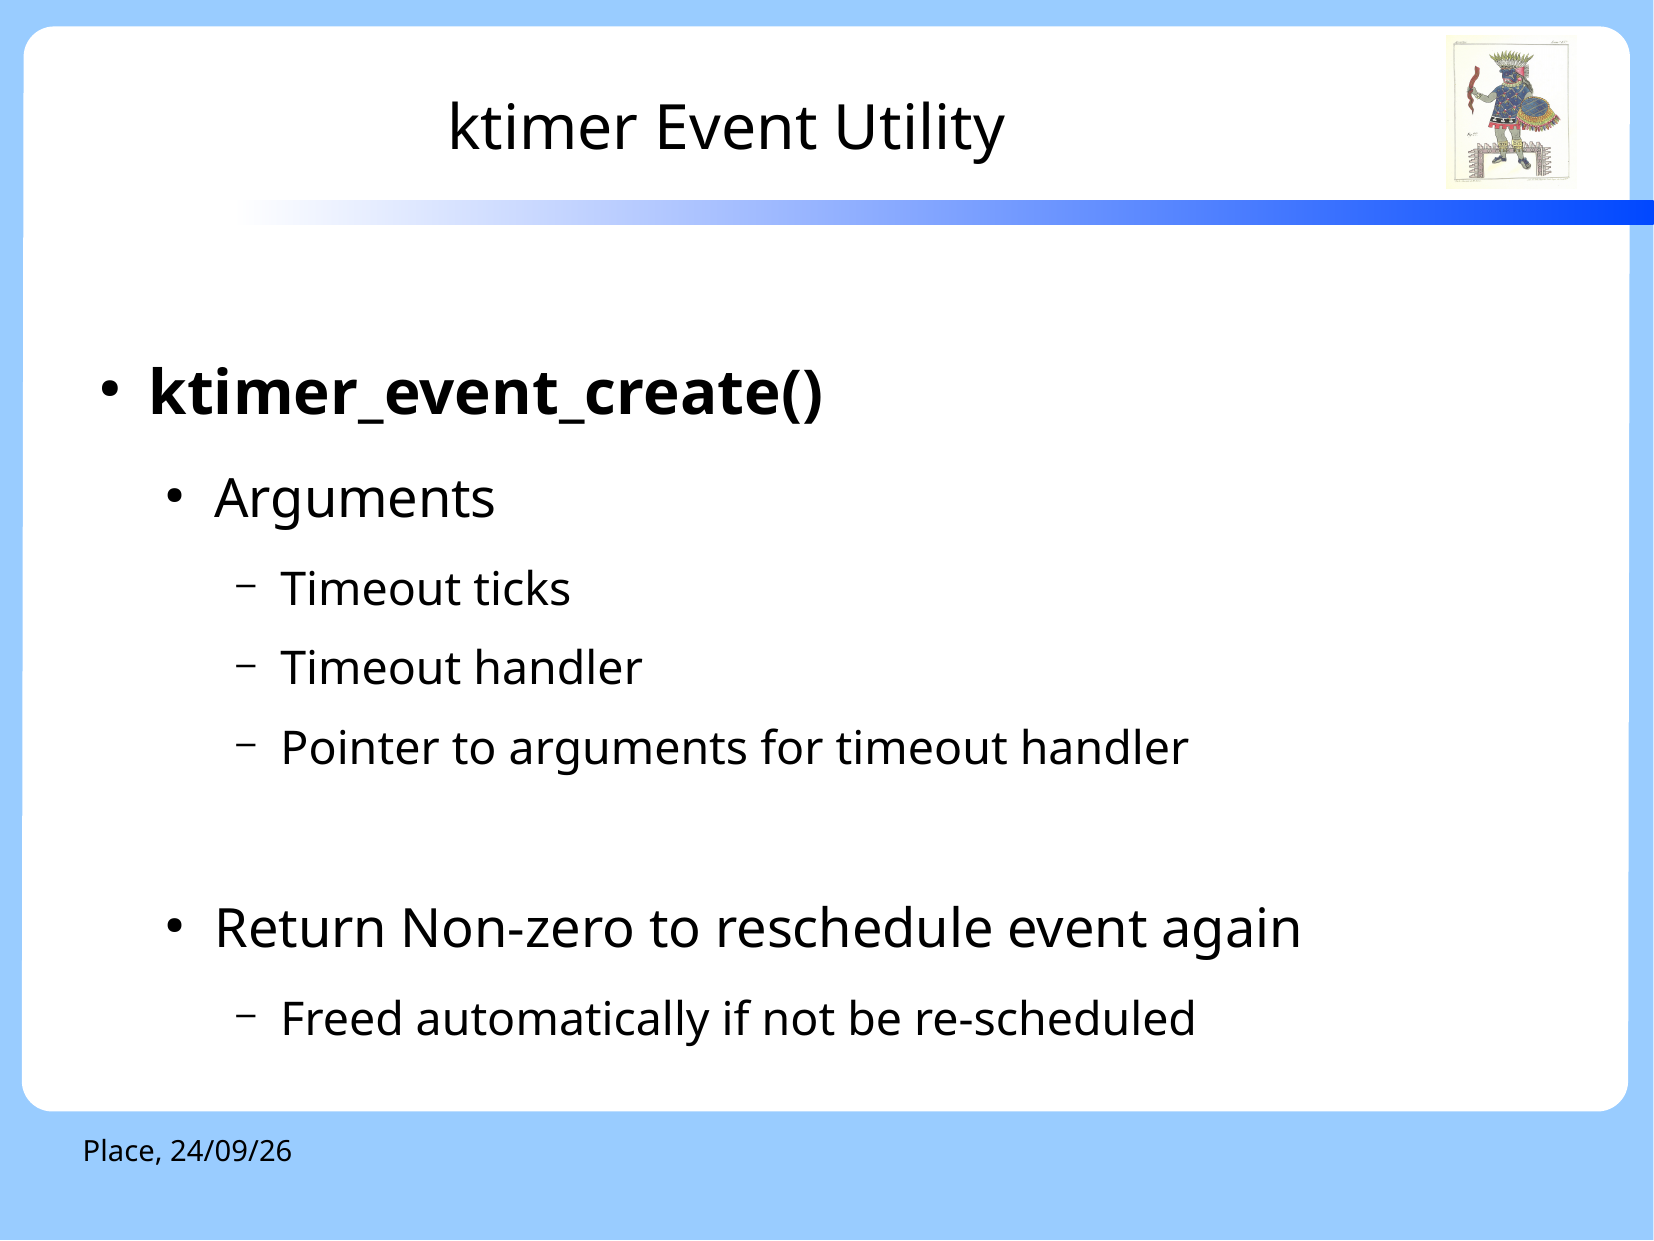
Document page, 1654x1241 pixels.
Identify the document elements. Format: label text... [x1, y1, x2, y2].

list ktimer_event_create() Arguments Timeout ticks Timeout handler Pointer to arguments for timeout handler Return Non-zero to reschedule event again Freed automatically if not be re-scheduled [82, 236, 1571, 1055]
title ktimer Event Utility [82, 49, 1371, 224]
picture [1446, 35, 1577, 189]
